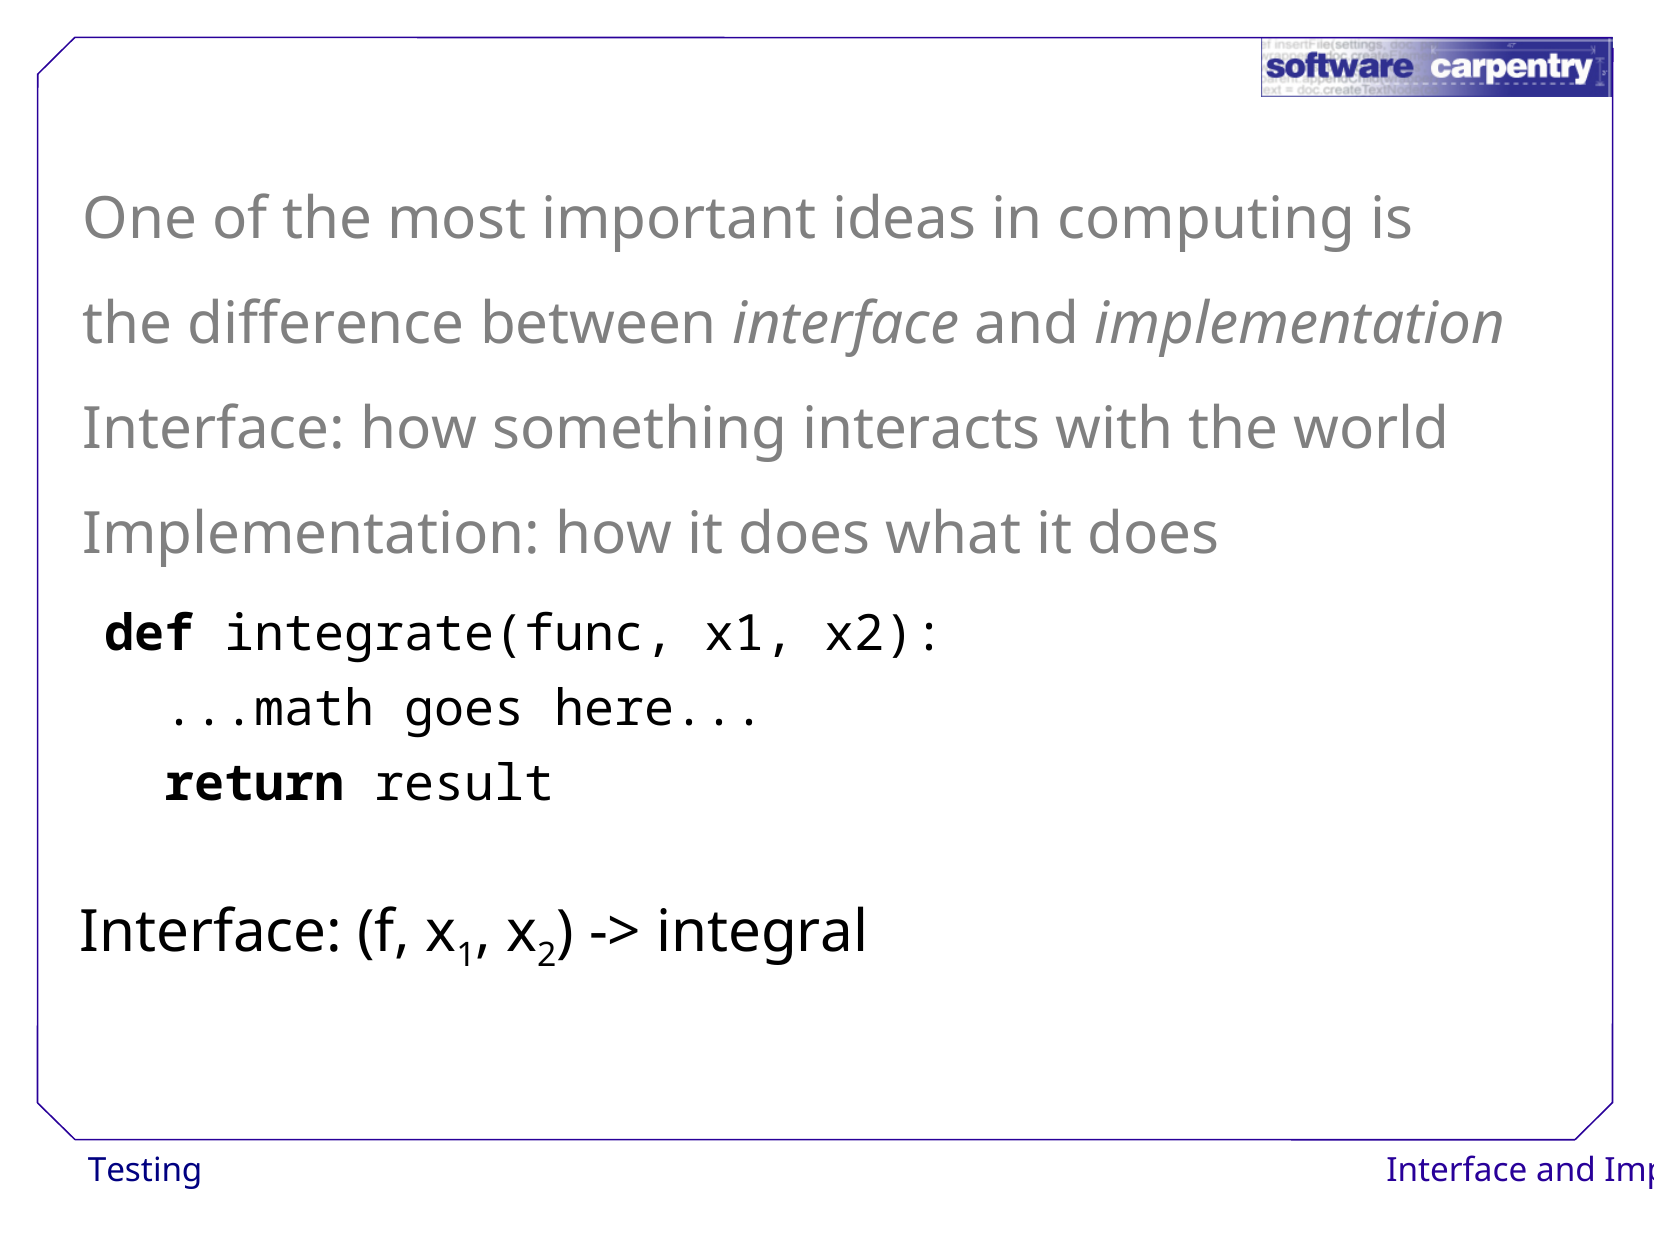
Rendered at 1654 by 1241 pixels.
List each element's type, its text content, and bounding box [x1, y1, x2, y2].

picture [1261, 39, 1613, 97]
text_box One of the most important ideas in computing is the difference between interface and implementation Interface: how something interacts with the world Implementation: how it does what it does [68, 137, 1654, 574]
text_box def integrate(func, x1, x2): ...math goes here... return result [89, 578, 1340, 828]
text_box Interface: (f, x1, x2) -> integral [64, 845, 1034, 981]
